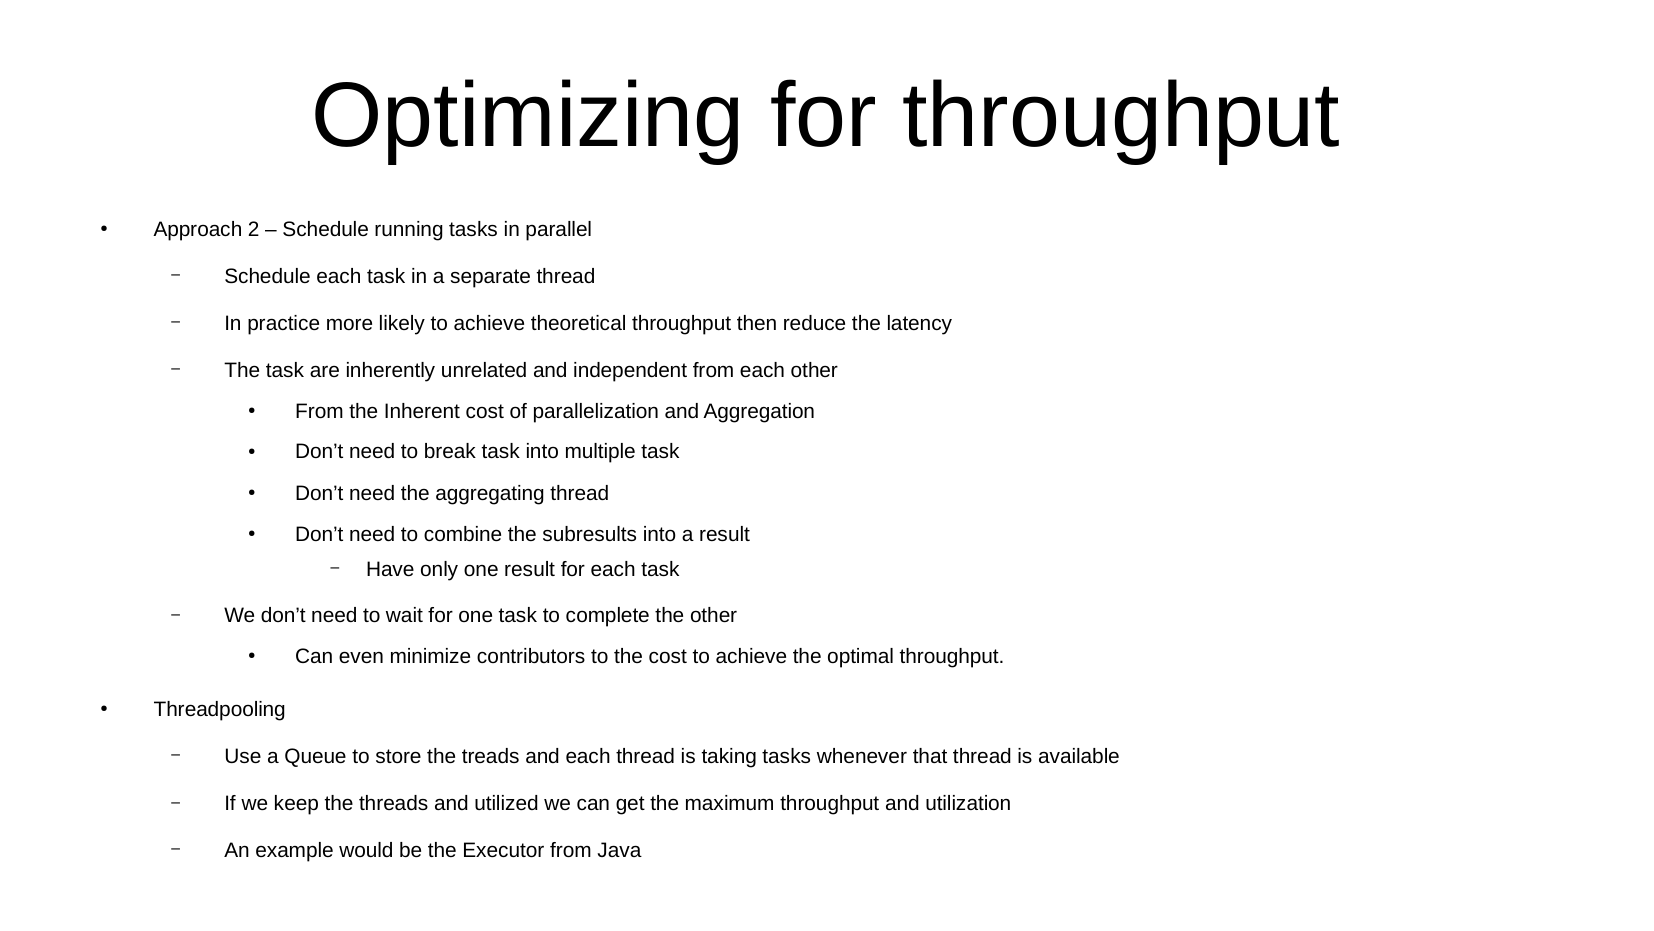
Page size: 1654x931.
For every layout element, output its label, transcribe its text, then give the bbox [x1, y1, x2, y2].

list Approach 2 – Schedule running tasks in parallel Schedule each task in a separate thread In practice more likely to achieve theoretical throughput then reduce the latency The task are inherently unrelated and independent from each other From the Inherent cost of parallelization and Aggregation Don’t need to break task into multiple task Don’t need the aggregating thread Don’t need to combine the subresults into a result Have only one result for each task We don’t need to wait for one task to complete the other Can even minimize contributors to the cost to achieve the optimal throughput. Threadpooling Use a Queue to store the treads and each thread is taking tasks whenever that thread is available If we keep the threads and utilized we can get the maximum throughput and utilization An example would be the Executor from Java [82, 217, 1606, 916]
title Optimizing for throughput [82, 37, 1571, 193]
